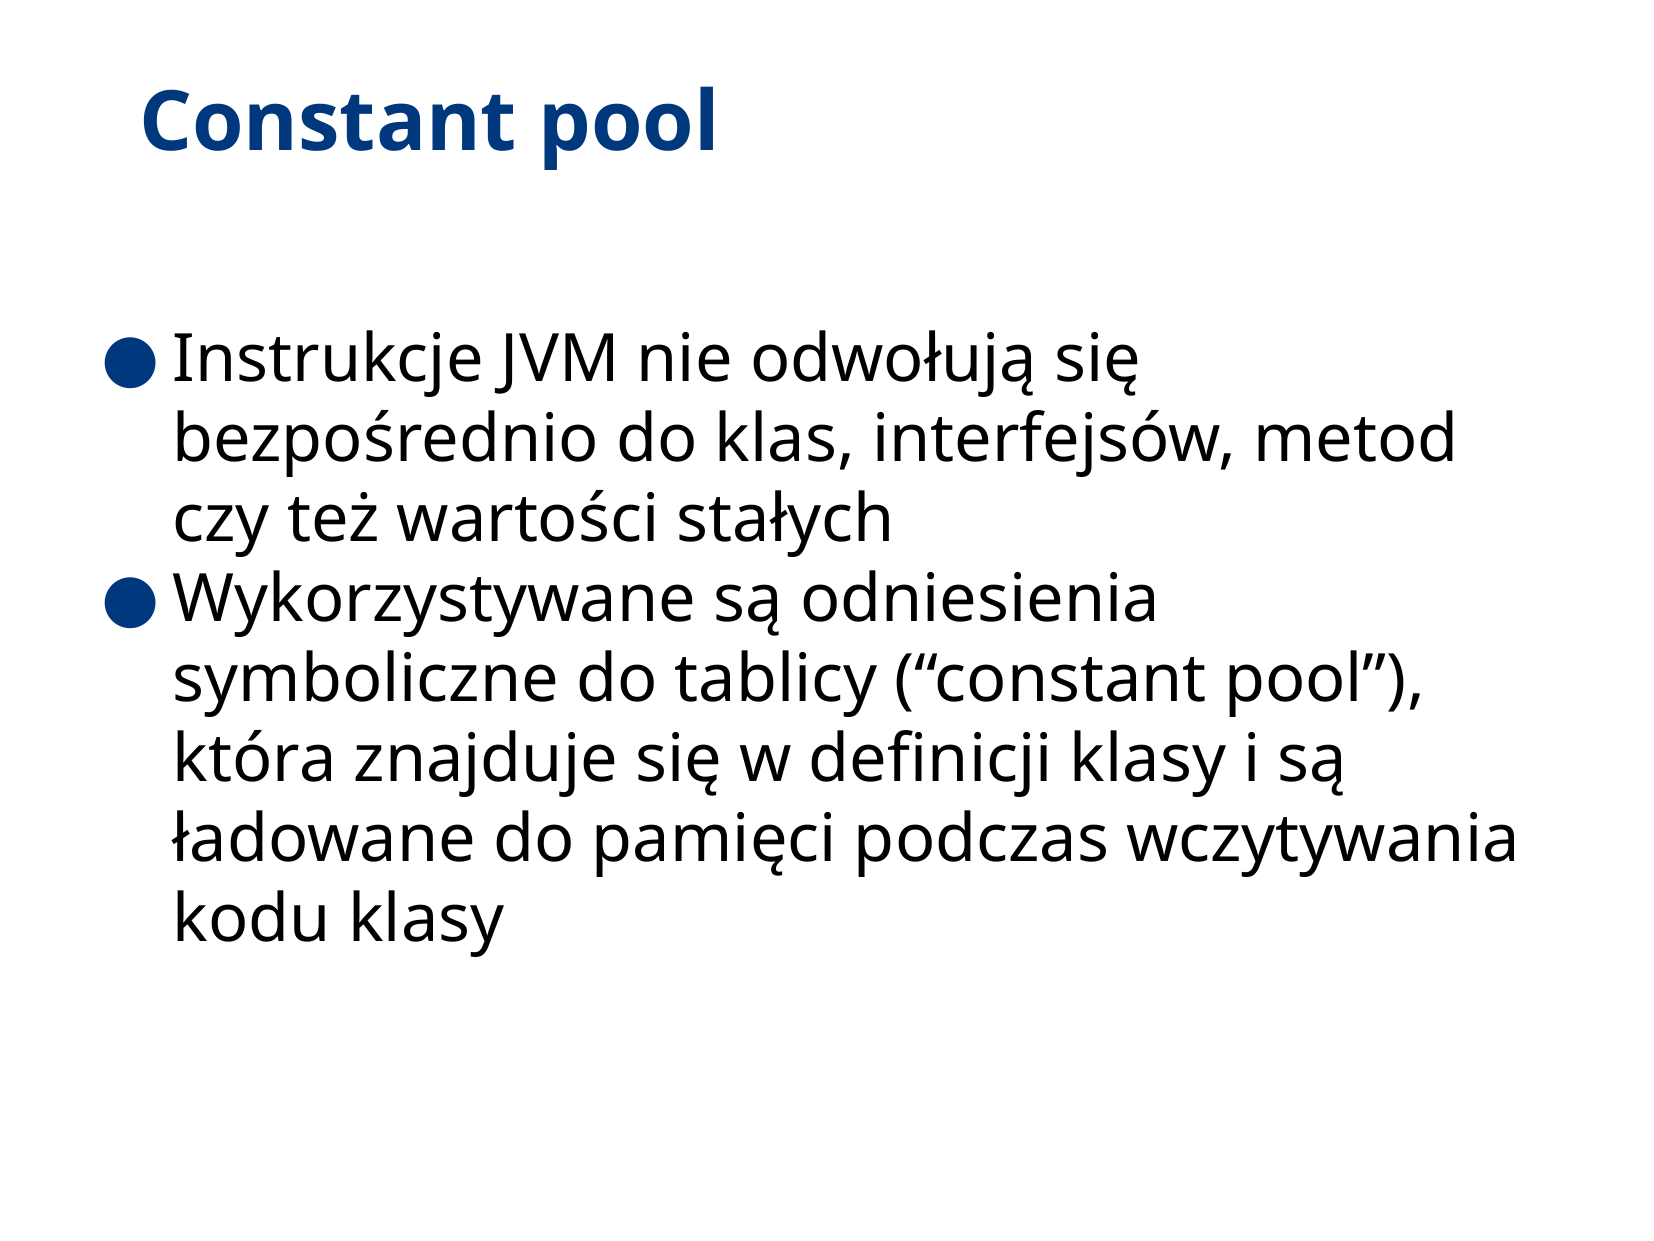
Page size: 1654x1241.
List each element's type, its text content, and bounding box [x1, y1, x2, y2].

list Instrukcje JVM nie odwołują się bezpośrednio do klas, interfejsów, metod czy też wartości stałych Wykorzystywane są odniesienia symboliczne do tablicy (“constant pool”), która znajduje się w definicji klasy i są ładowane do pamięci podczas wczytywania kodu klasy [82, 299, 1571, 1176]
title Constant pool [82, 49, 1571, 183]
